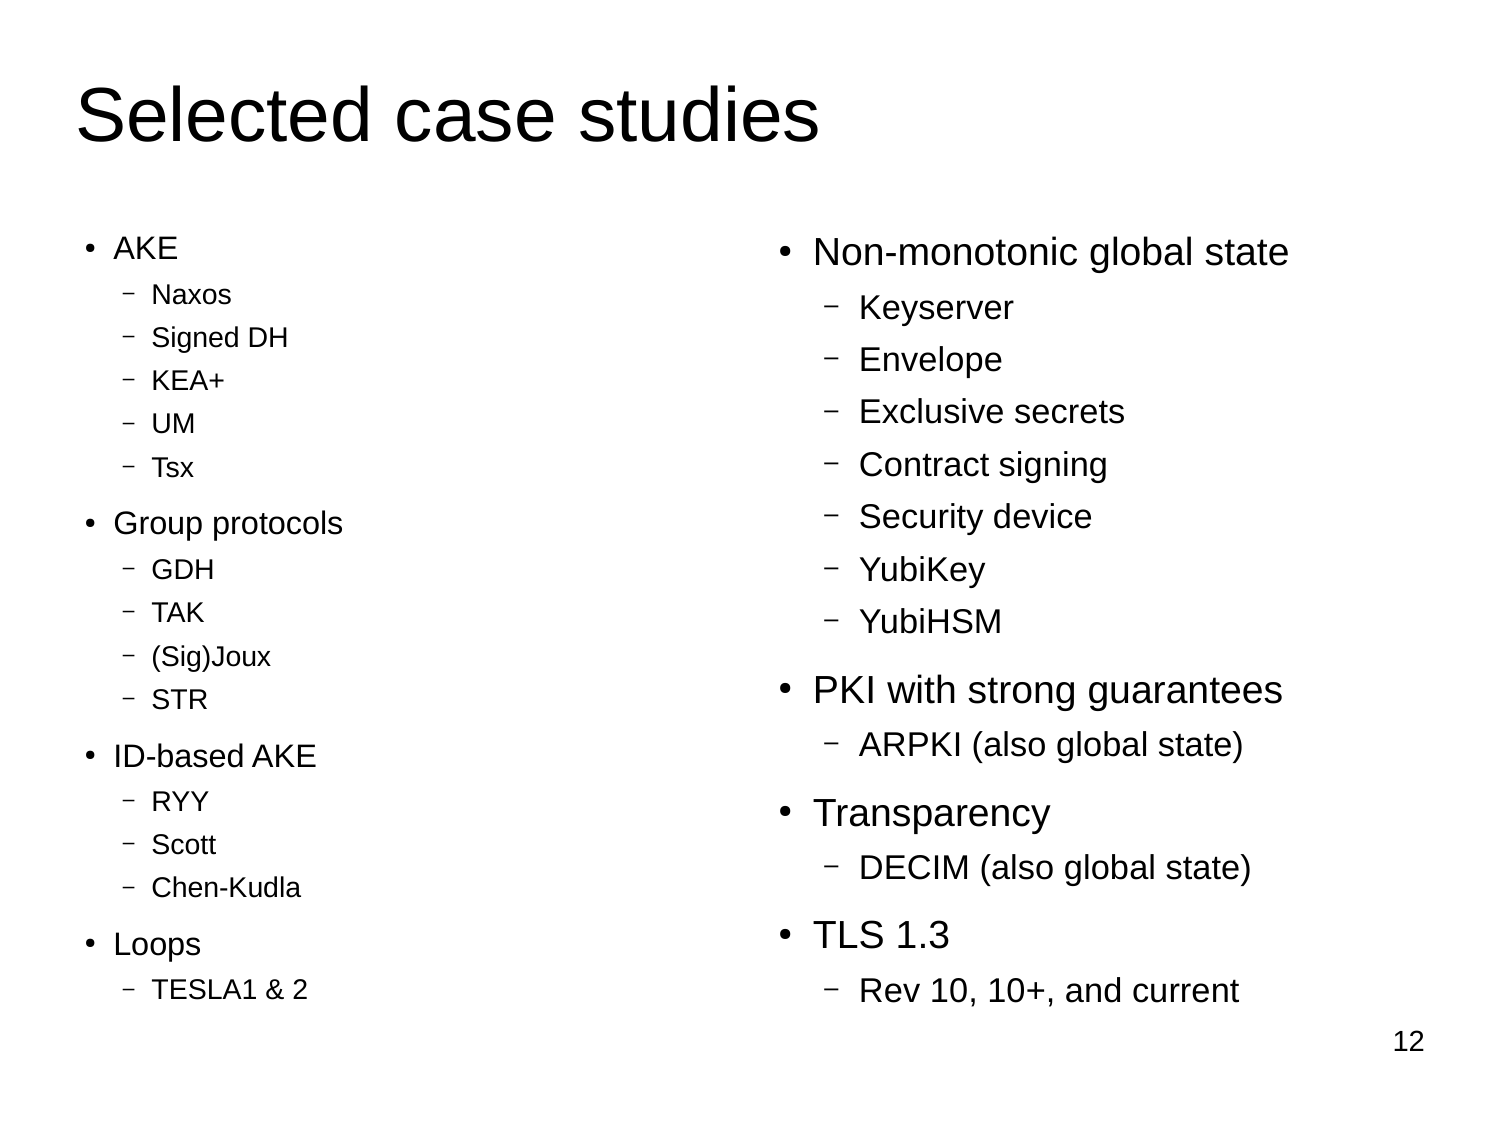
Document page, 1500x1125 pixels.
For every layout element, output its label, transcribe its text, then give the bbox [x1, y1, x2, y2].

title Selected case studies [75, 44, 1425, 185]
list Non-monotonic global state Keyserver Envelope Exclusive secrets Contract signing Security device YubiKey YubiHSM PKI with strong guarantees ARPKI (also global state) Transparency DECIM (also global state) TLS 1.3 Rev 10, 10+, and current [766, 230, 1426, 1014]
list AKE Naxos Signed DH KEA+ UM Tsx Group protocols GDH TAK (Sig)Joux STR ID-based AKE RYY Scott Chen-Kudla Loops TESLA1 & 2 [75, 230, 734, 1014]
